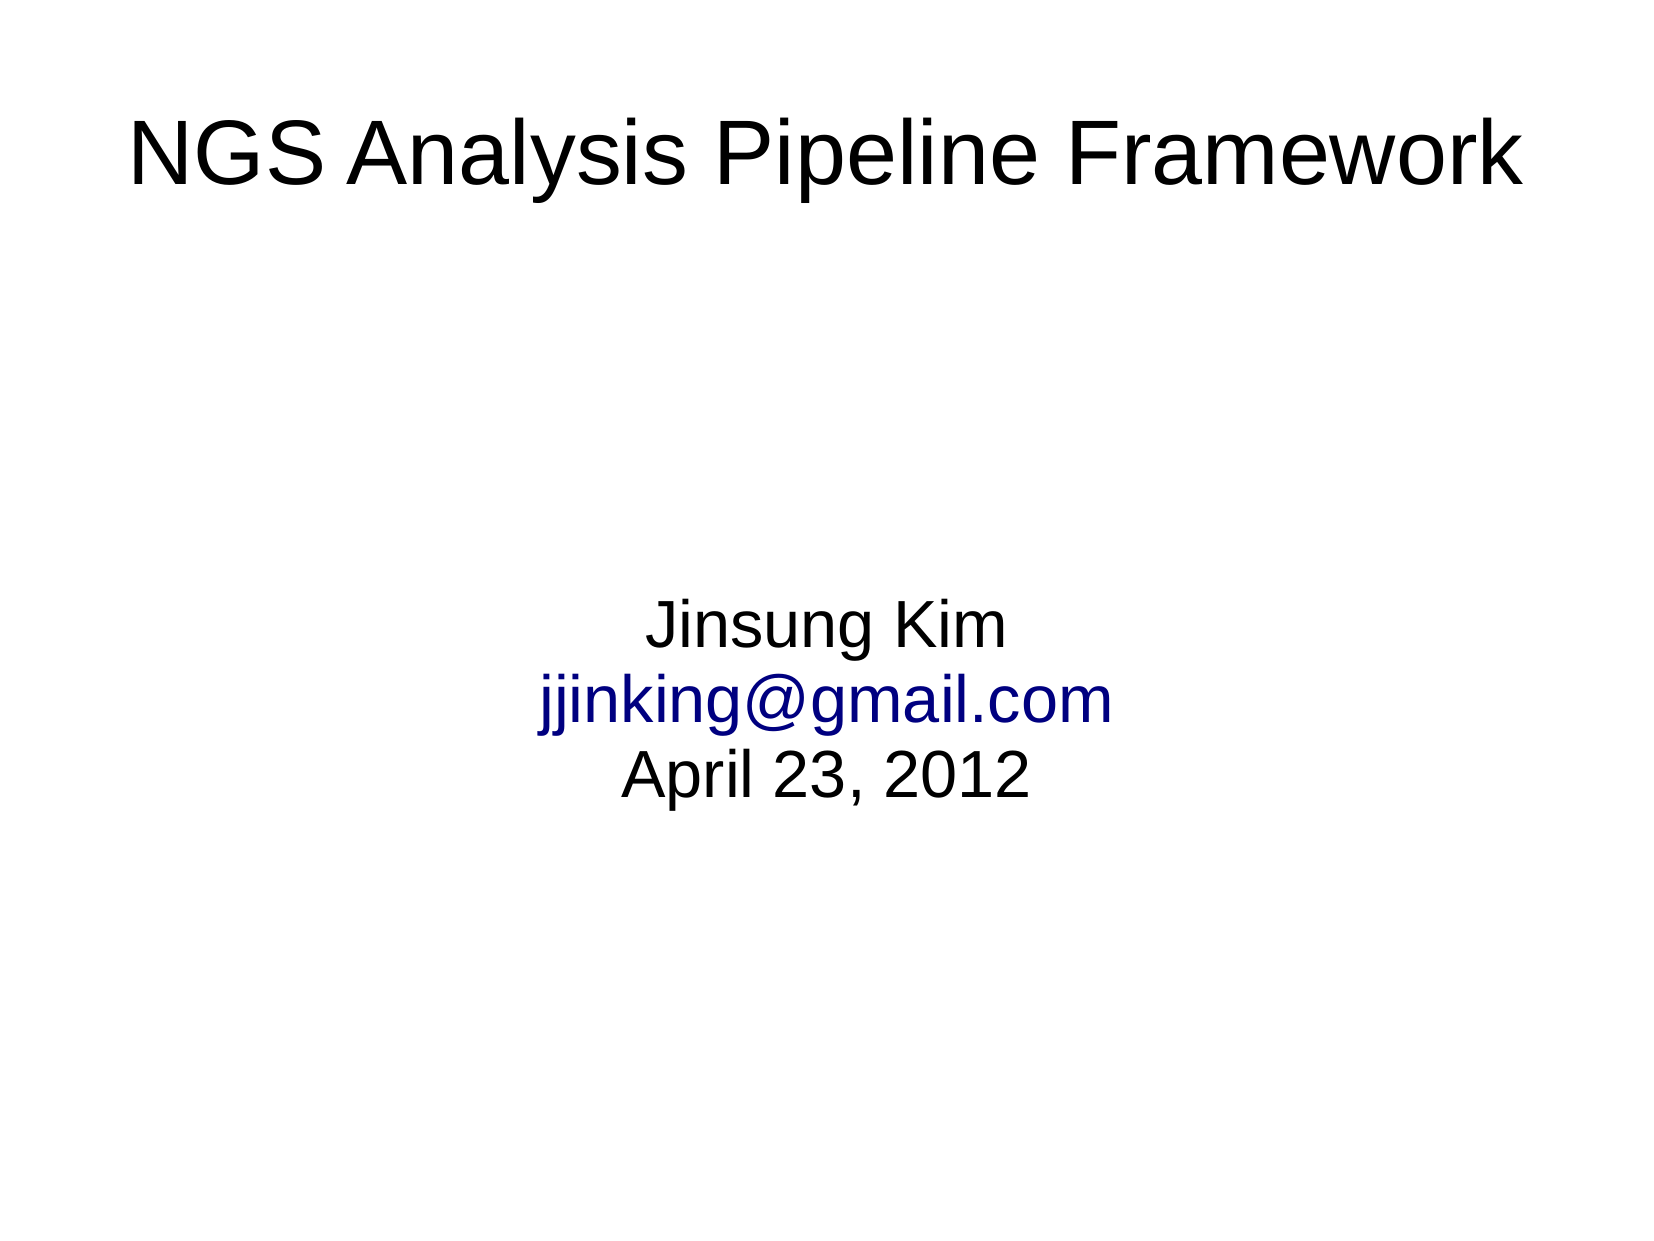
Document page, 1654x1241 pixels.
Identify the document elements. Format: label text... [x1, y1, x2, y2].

title NGS Analysis Pipeline Framework [82, 49, 1571, 257]
subtitle Jinsung Kim jjinking@gmail.com April 23, 2012 [82, 297, 1571, 1102]
